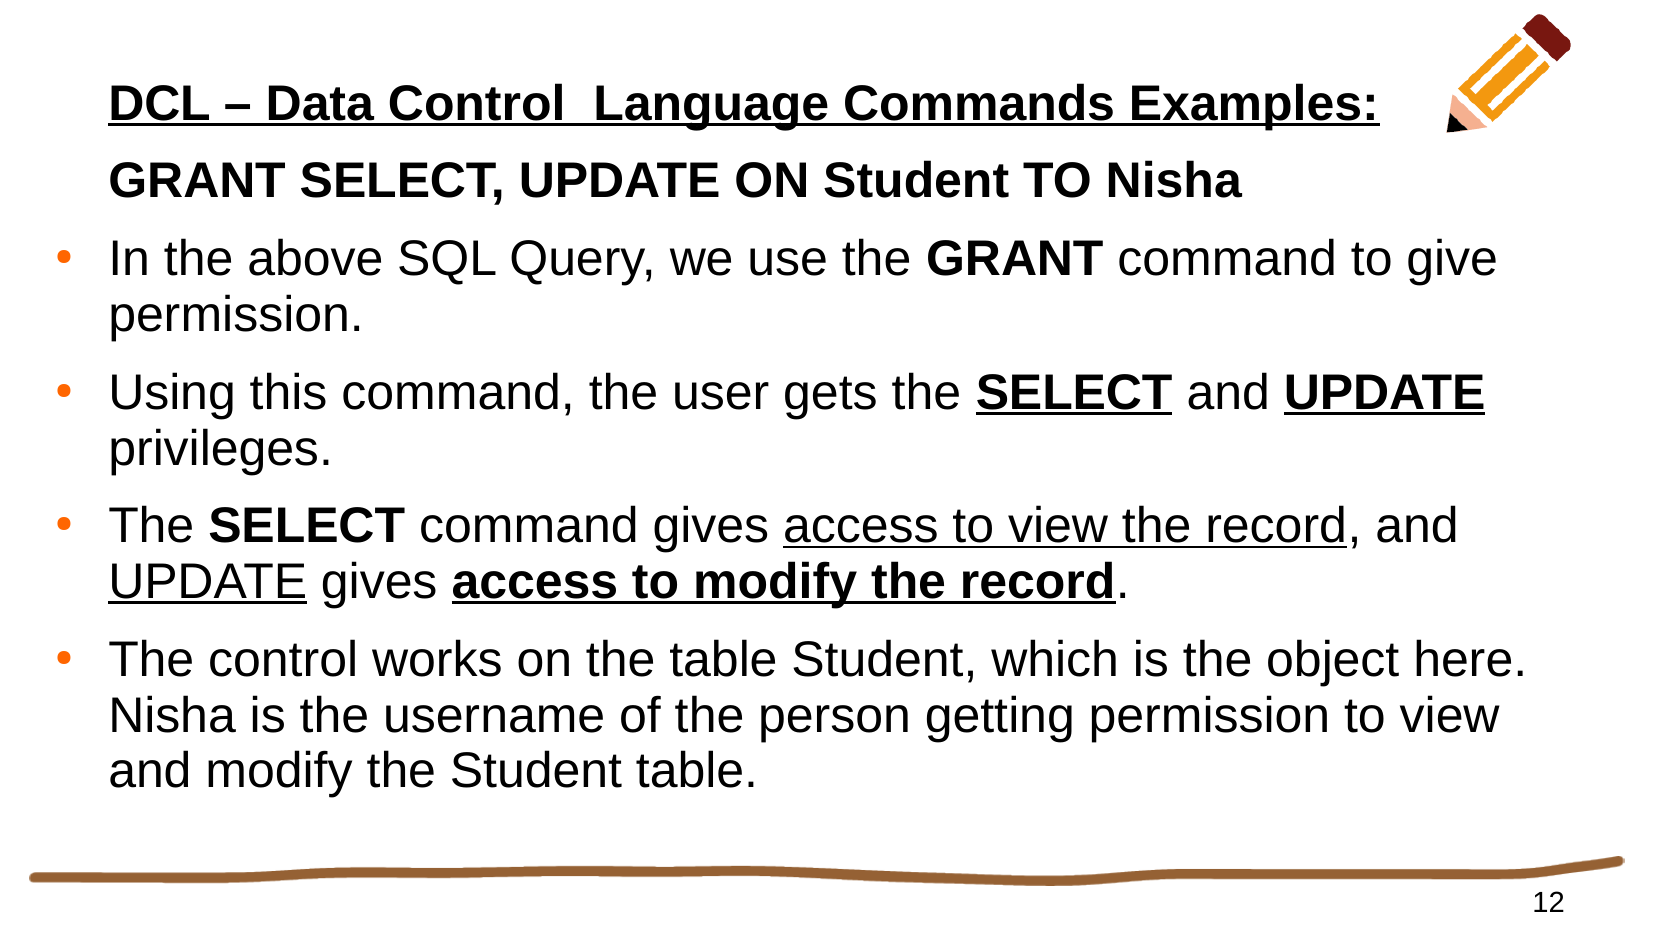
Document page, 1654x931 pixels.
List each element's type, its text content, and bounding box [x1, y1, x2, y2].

list DCL – Data Control Language Commands Examples: GRANT SELECT, UPDATE ON Student TO Nisha In the above SQL Query, we use the GRANT command to give permission. Using this command, the user gets the SELECT and UPDATE privileges. The SELECT command gives access to view the record, and UPDATE gives access to modify the record. The control works on the table Student, which is the object here. Nisha is the username of the person getting permission to view and modify the Student table. [37, 75, 1576, 857]
picture [29, 856, 1625, 886]
picture [1446, 14, 1571, 75]
